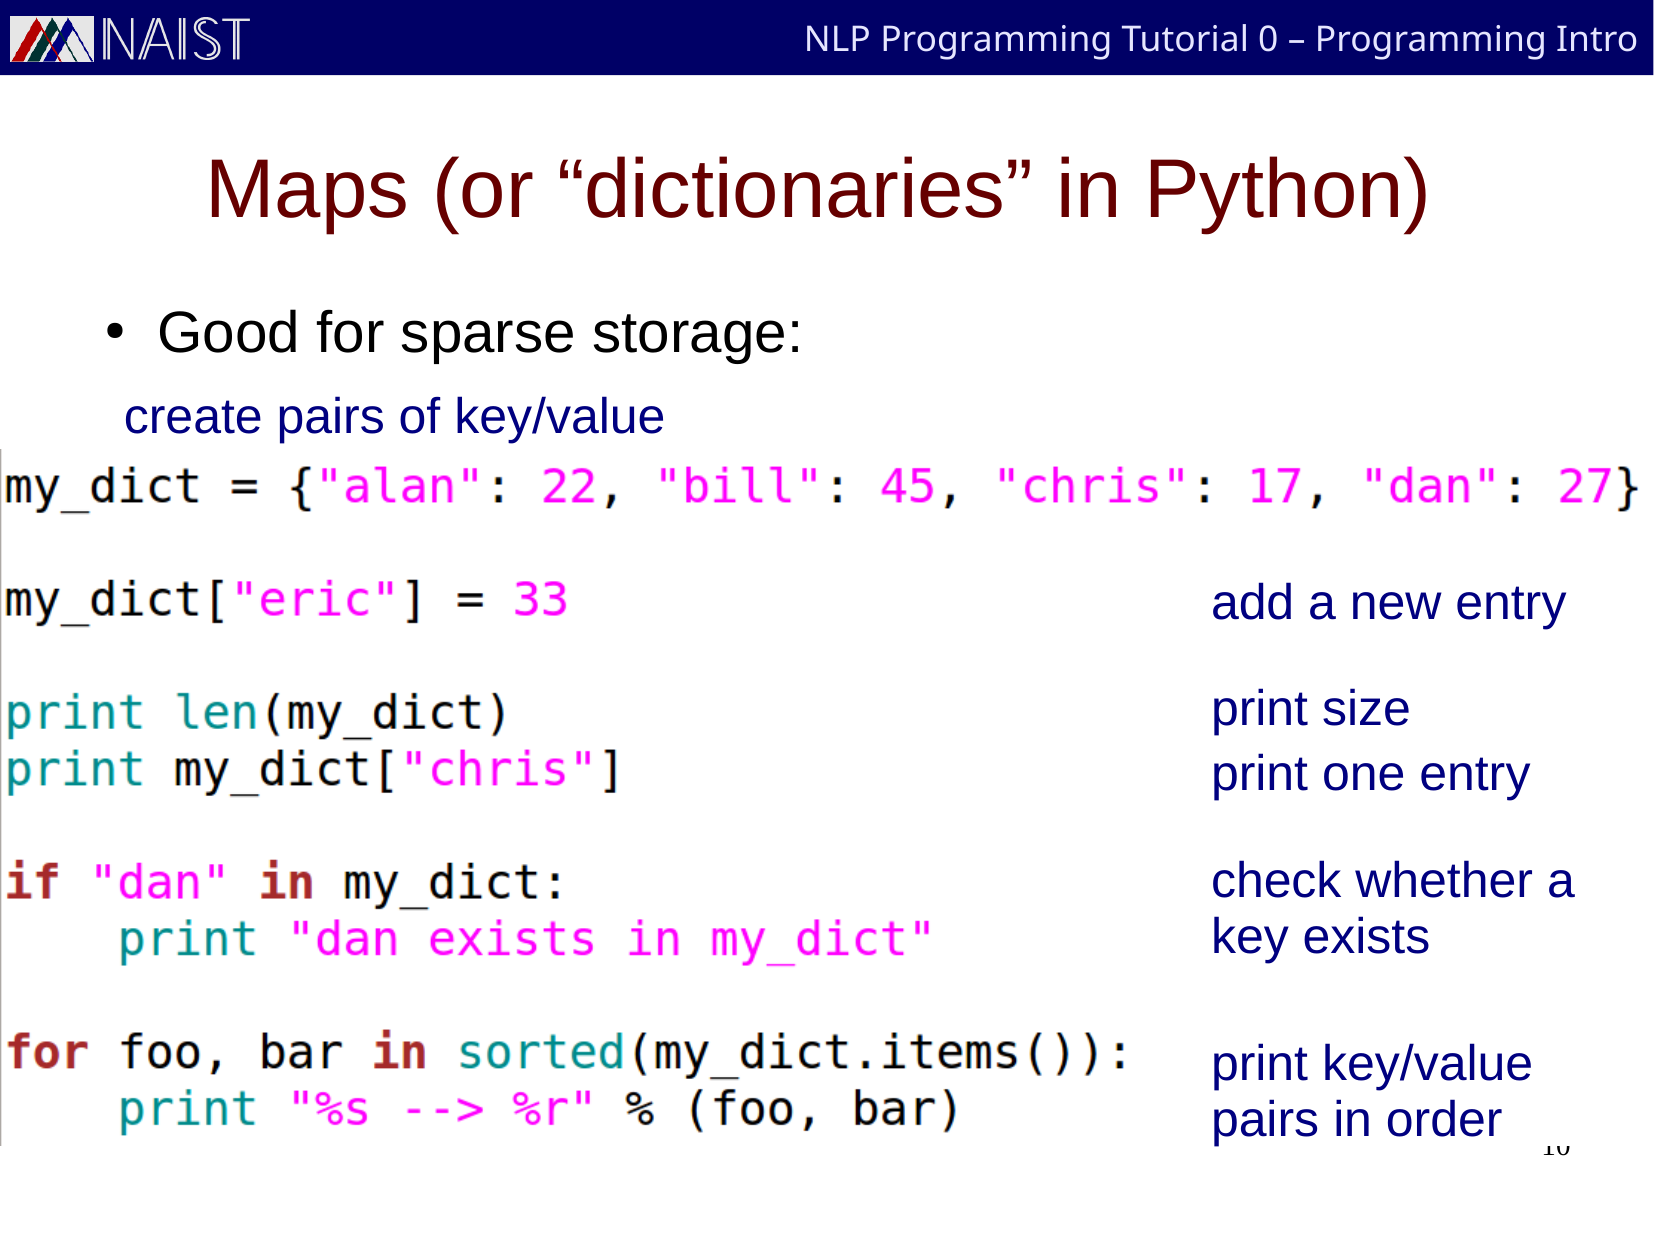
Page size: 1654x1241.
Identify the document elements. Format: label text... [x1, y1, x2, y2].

title Maps (or “dictionaries” in Python) [75, 92, 1564, 285]
list Good for sparse storage: [86, 300, 1576, 449]
picture [0, 449, 1654, 1146]
picture [10, 16, 94, 62]
text_box create pairs of key/value [109, 380, 681, 452]
text_box print one entry [1196, 738, 1546, 809]
text_box check whether a key exists [1196, 844, 1590, 972]
text_box add a new entry [1196, 566, 1582, 638]
text_box print size [1196, 673, 1426, 738]
text_box print key/value pairs in order [1196, 1027, 1549, 1155]
picture [102, 17, 251, 60]
